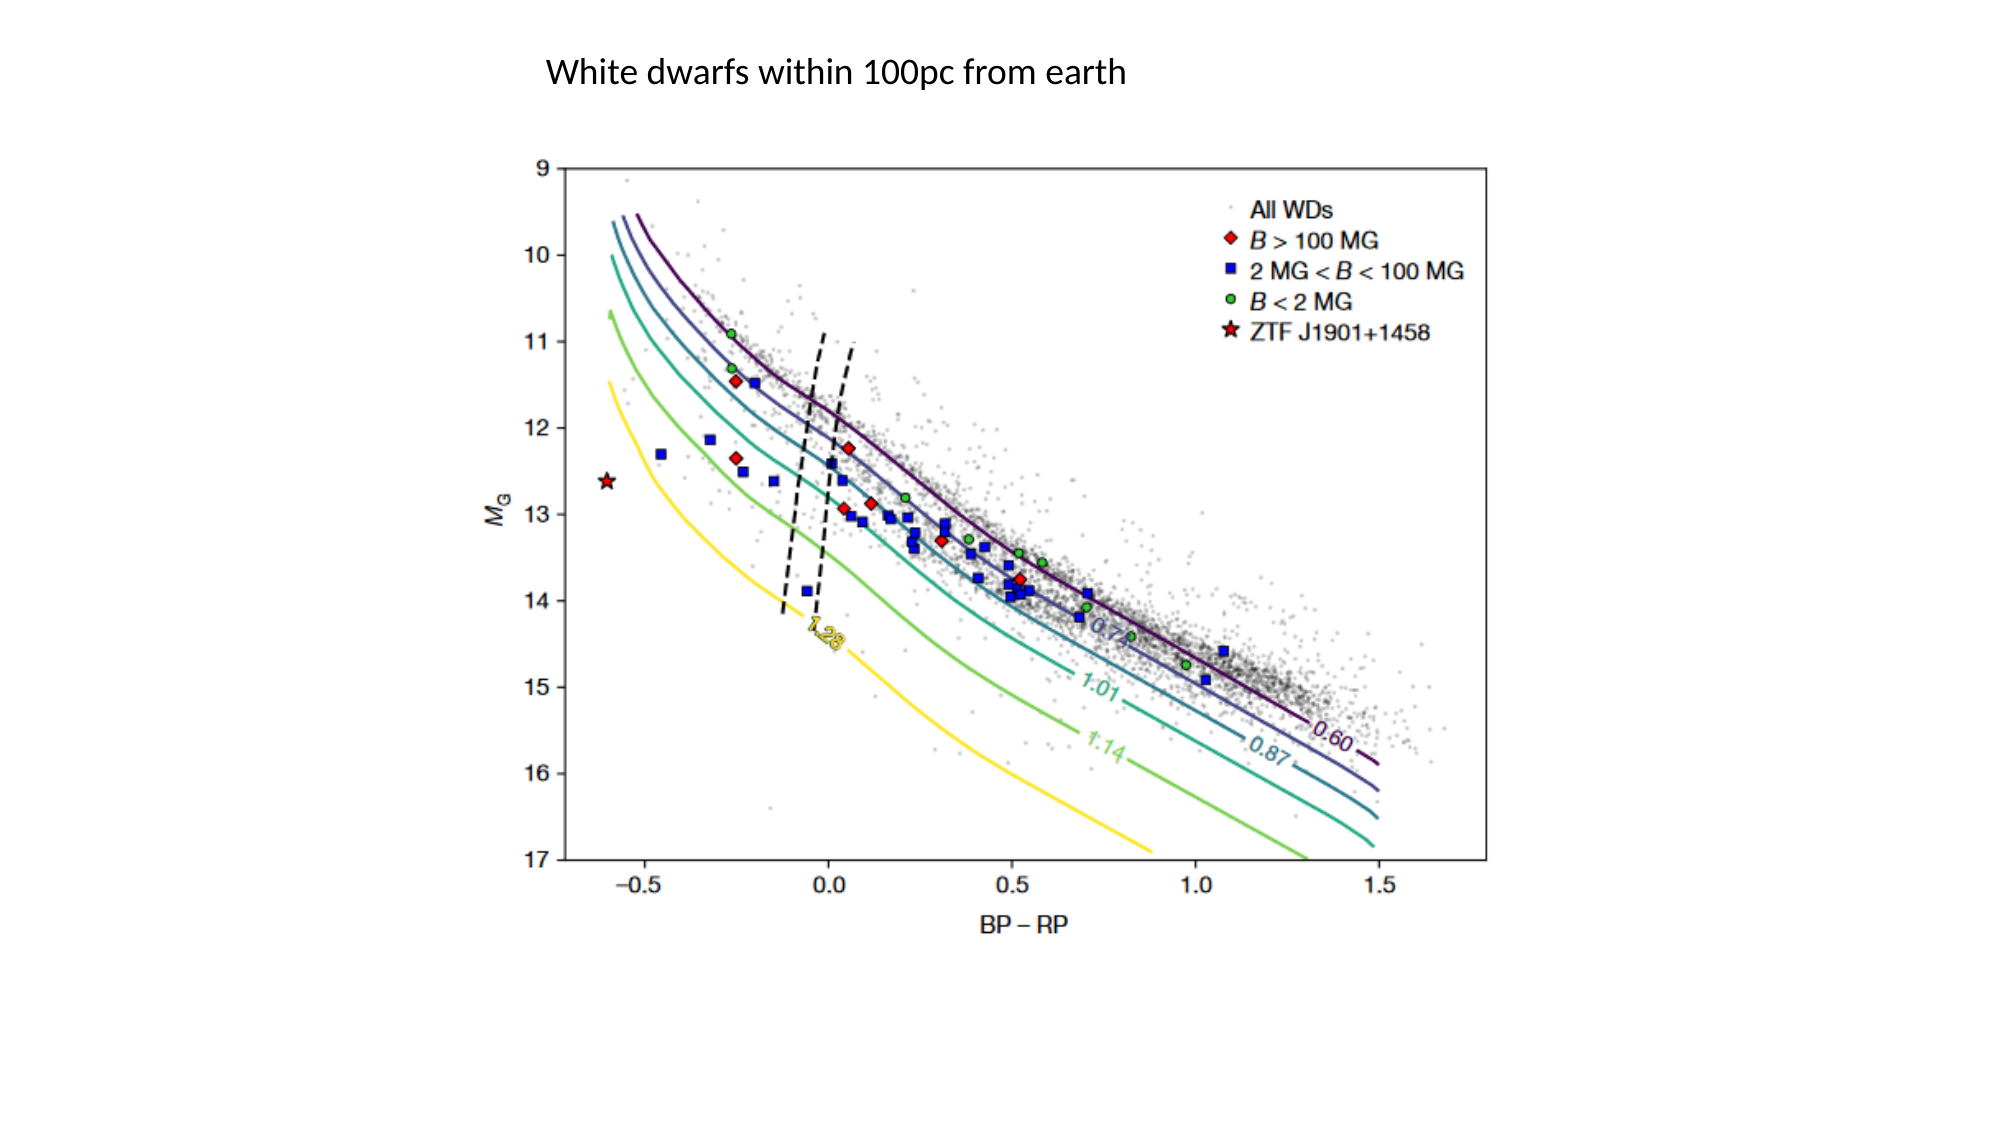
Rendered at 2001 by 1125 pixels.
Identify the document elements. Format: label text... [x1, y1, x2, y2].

picture [483, 148, 1517, 955]
text_box White dwarfs within 100pc from earth [530, 39, 1587, 101]
